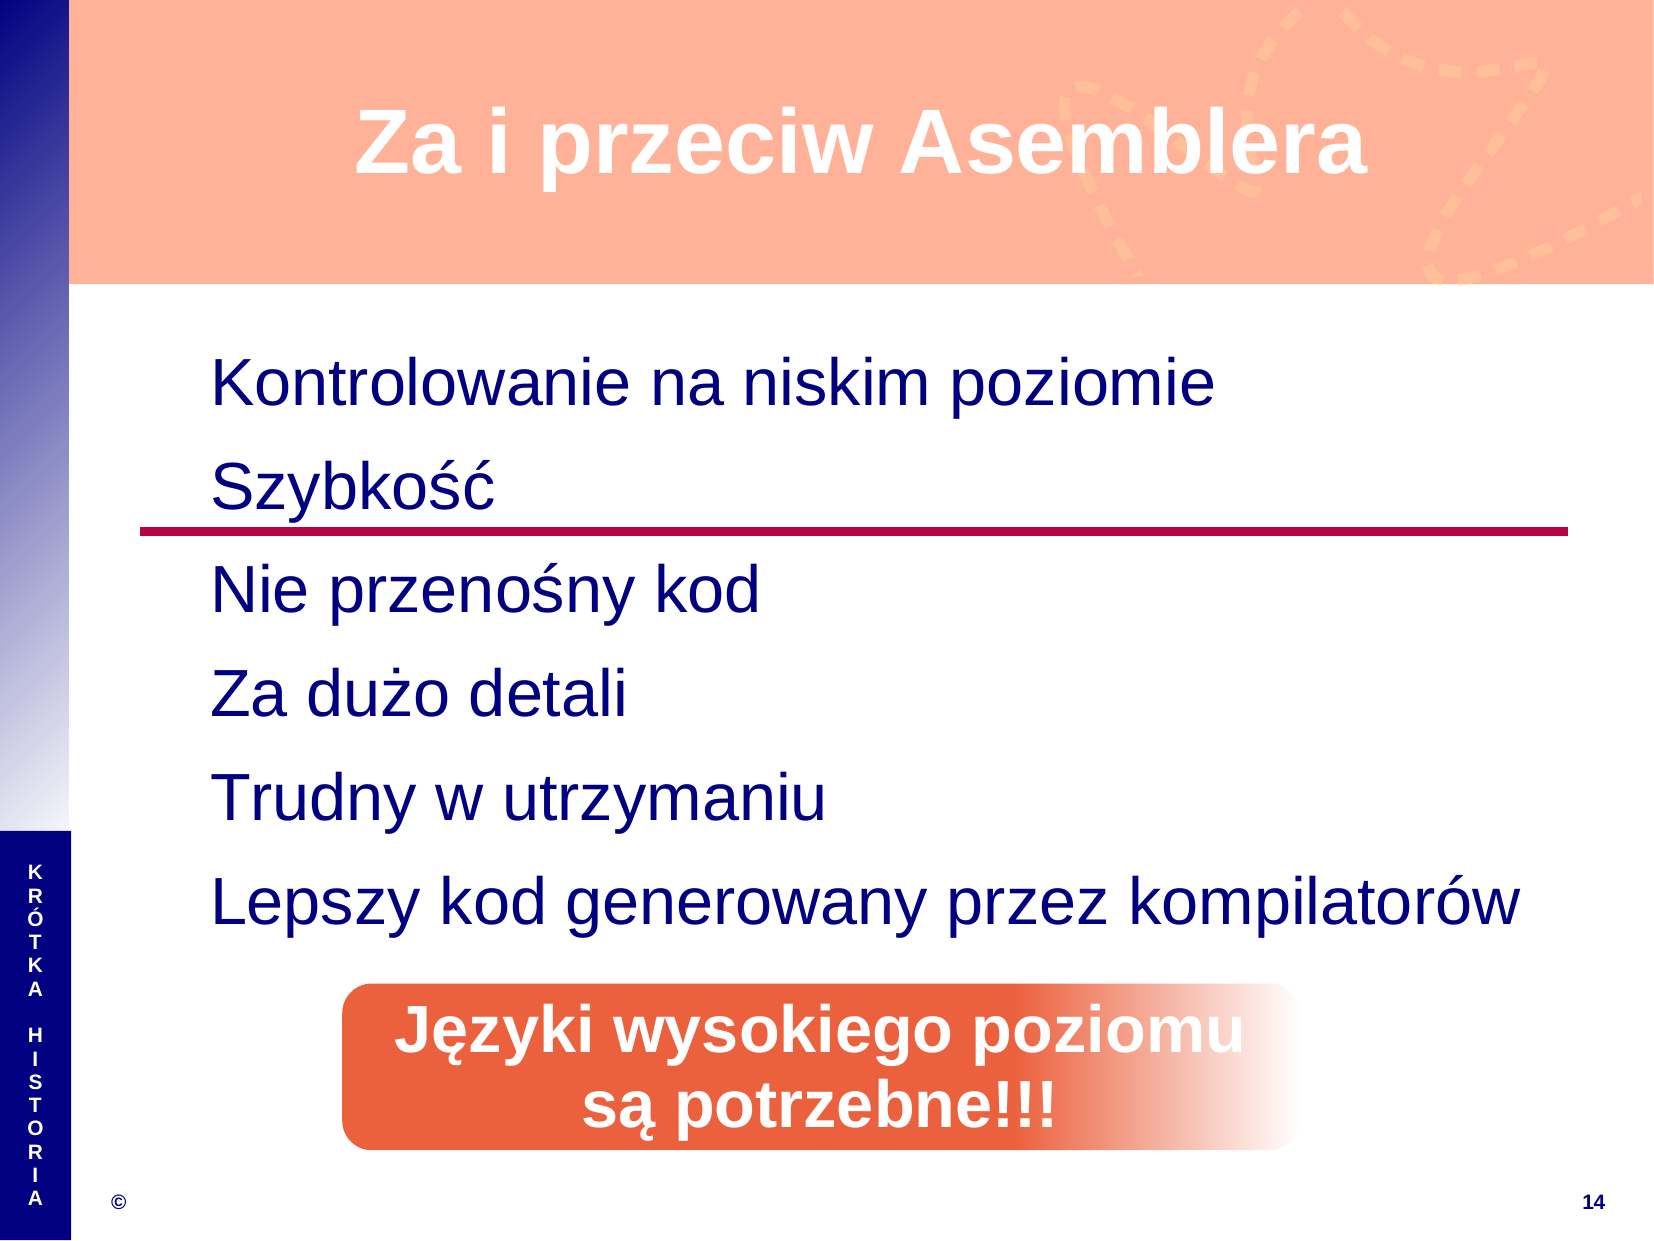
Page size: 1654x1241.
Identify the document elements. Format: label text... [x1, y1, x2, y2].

list Nie przenośny kod Za dużo detali Trudny w utrzymaniu Lepszy kod generowany przez kompilatorów [192, 551, 1605, 955]
list Kontrolowanie na niskim poziomie Szybkość [192, 344, 1605, 524]
title Za i przeciw Asemblera [106, 37, 1617, 246]
text_box Języki wysokiego poziomu są potrzebne!!! [342, 983, 1300, 1151]
text_box K R Ó T K A H I S T O R I A [0, 830, 71, 1241]
